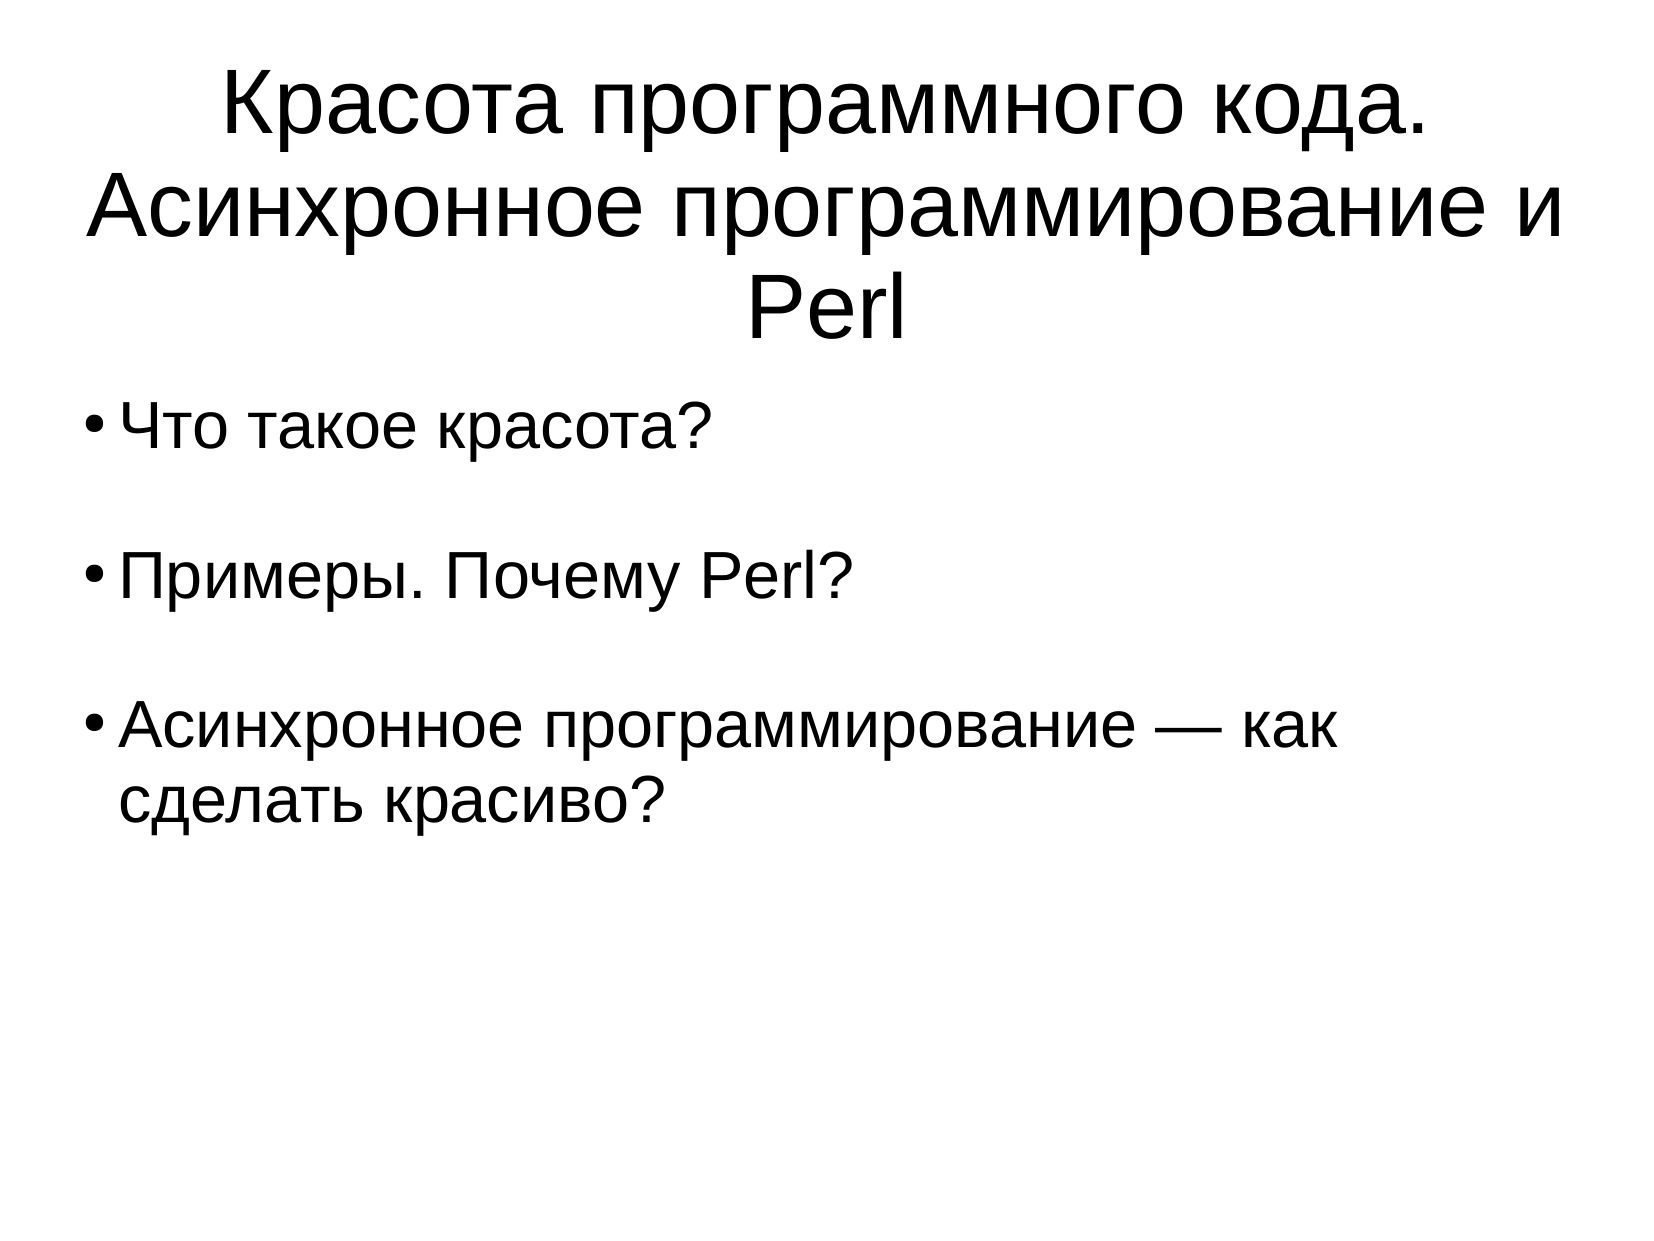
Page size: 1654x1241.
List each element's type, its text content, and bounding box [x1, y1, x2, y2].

subtitle Что такое красота? Примеры. Почему Perl? Асинхронное программирование — как сделать красиво? [82, 290, 1571, 1010]
title Красота программного кода. Асинхронное программирование и Perl [82, 0, 1571, 290]
